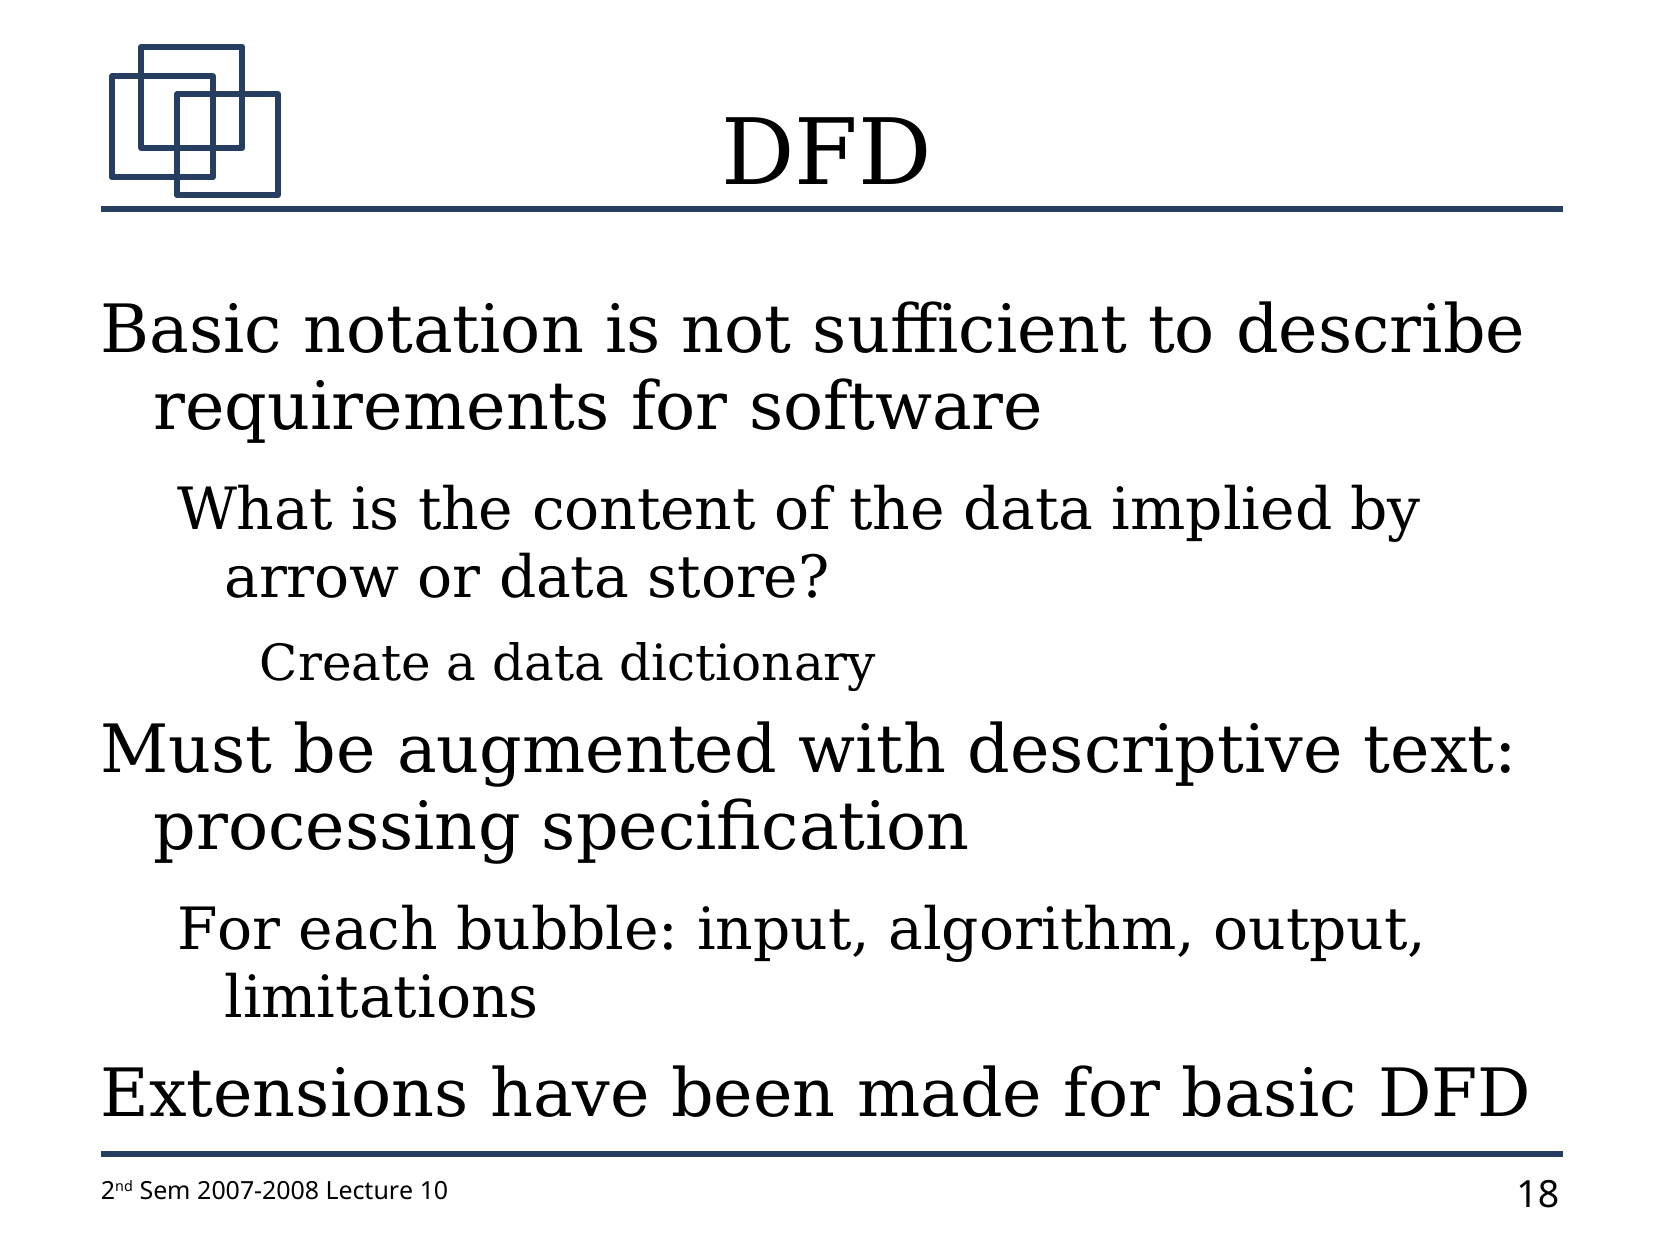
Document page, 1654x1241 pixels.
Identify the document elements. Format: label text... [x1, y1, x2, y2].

list Basic notation is not sufficient to describe requirements for software What is the content of the data implied by arrow or data store? Create a data dictionary Must be augmented with descriptive text: processing specification For each bubble: input, algorithm, output, limitations Extensions have been made for basic DFD [82, 290, 1571, 1133]
title DFD [82, 49, 1571, 257]
